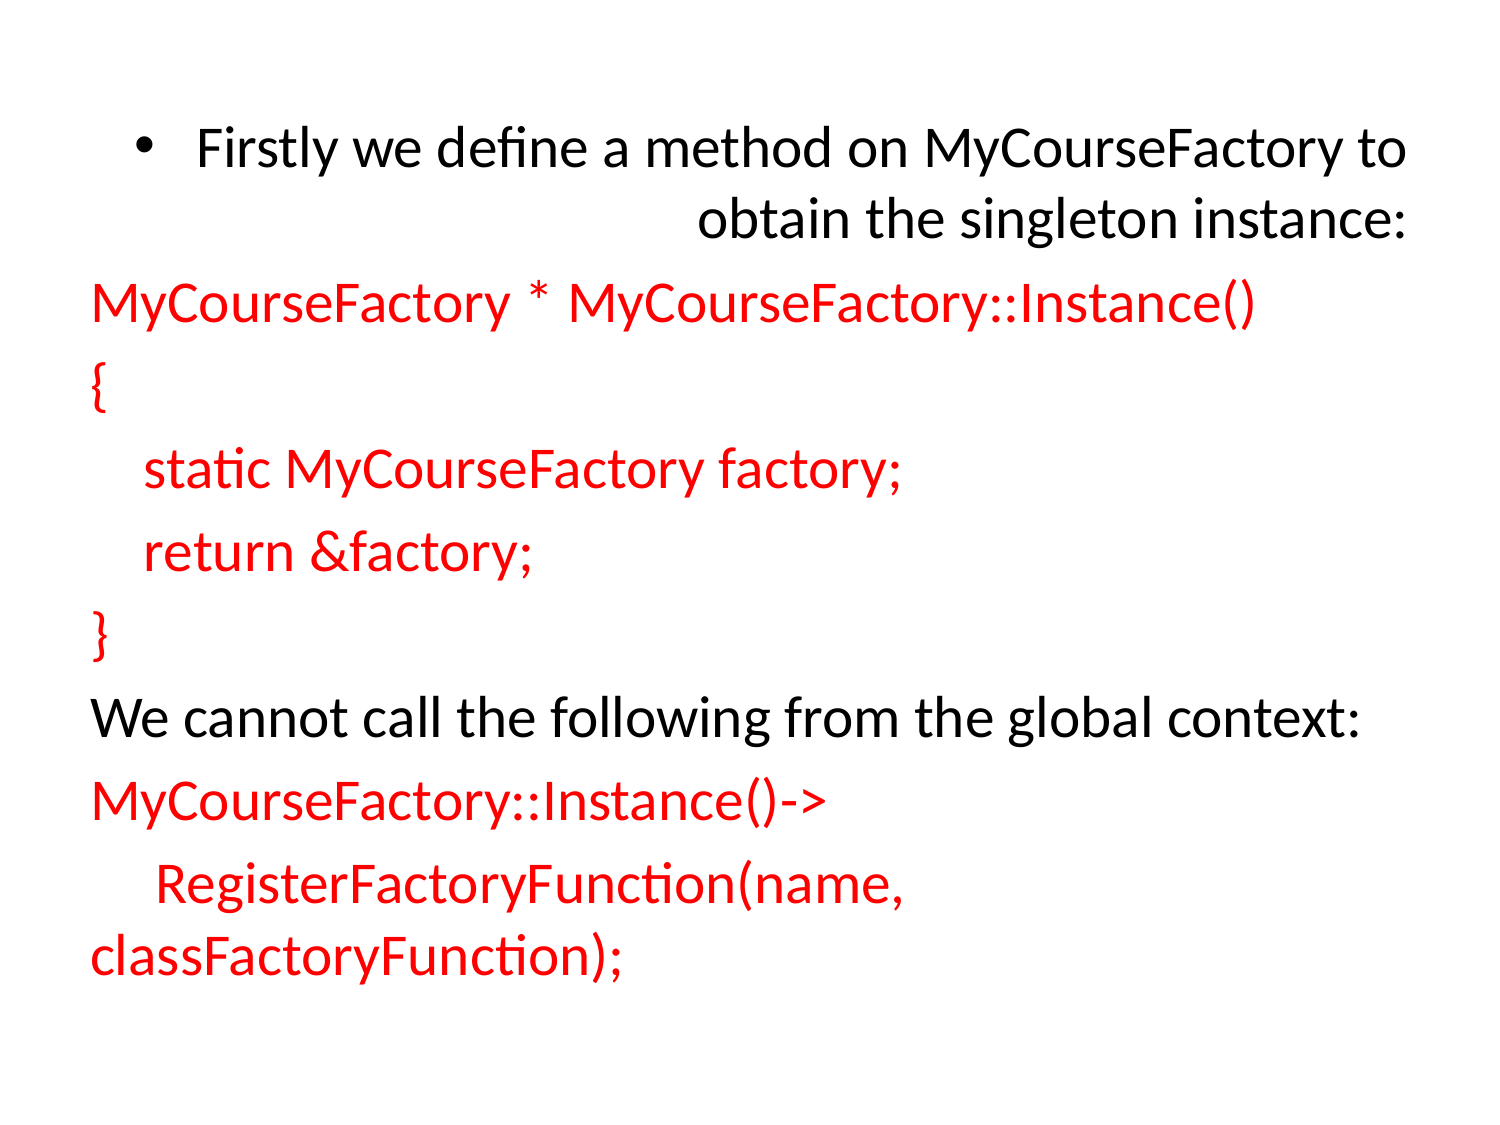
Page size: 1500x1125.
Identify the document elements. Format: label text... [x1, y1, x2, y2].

list Firstly we define a method on MyCourseFactory to obtain the singleton instance: MyCourseFactory * MyCourseFactory::Instance() { static MyCourseFactory factory; return &factory; } We cannot call the following from the global context: MyCourseFactory::Instance()-> RegisterFactoryFunction(name, classFactoryFunction); [75, 100, 1425, 1005]
